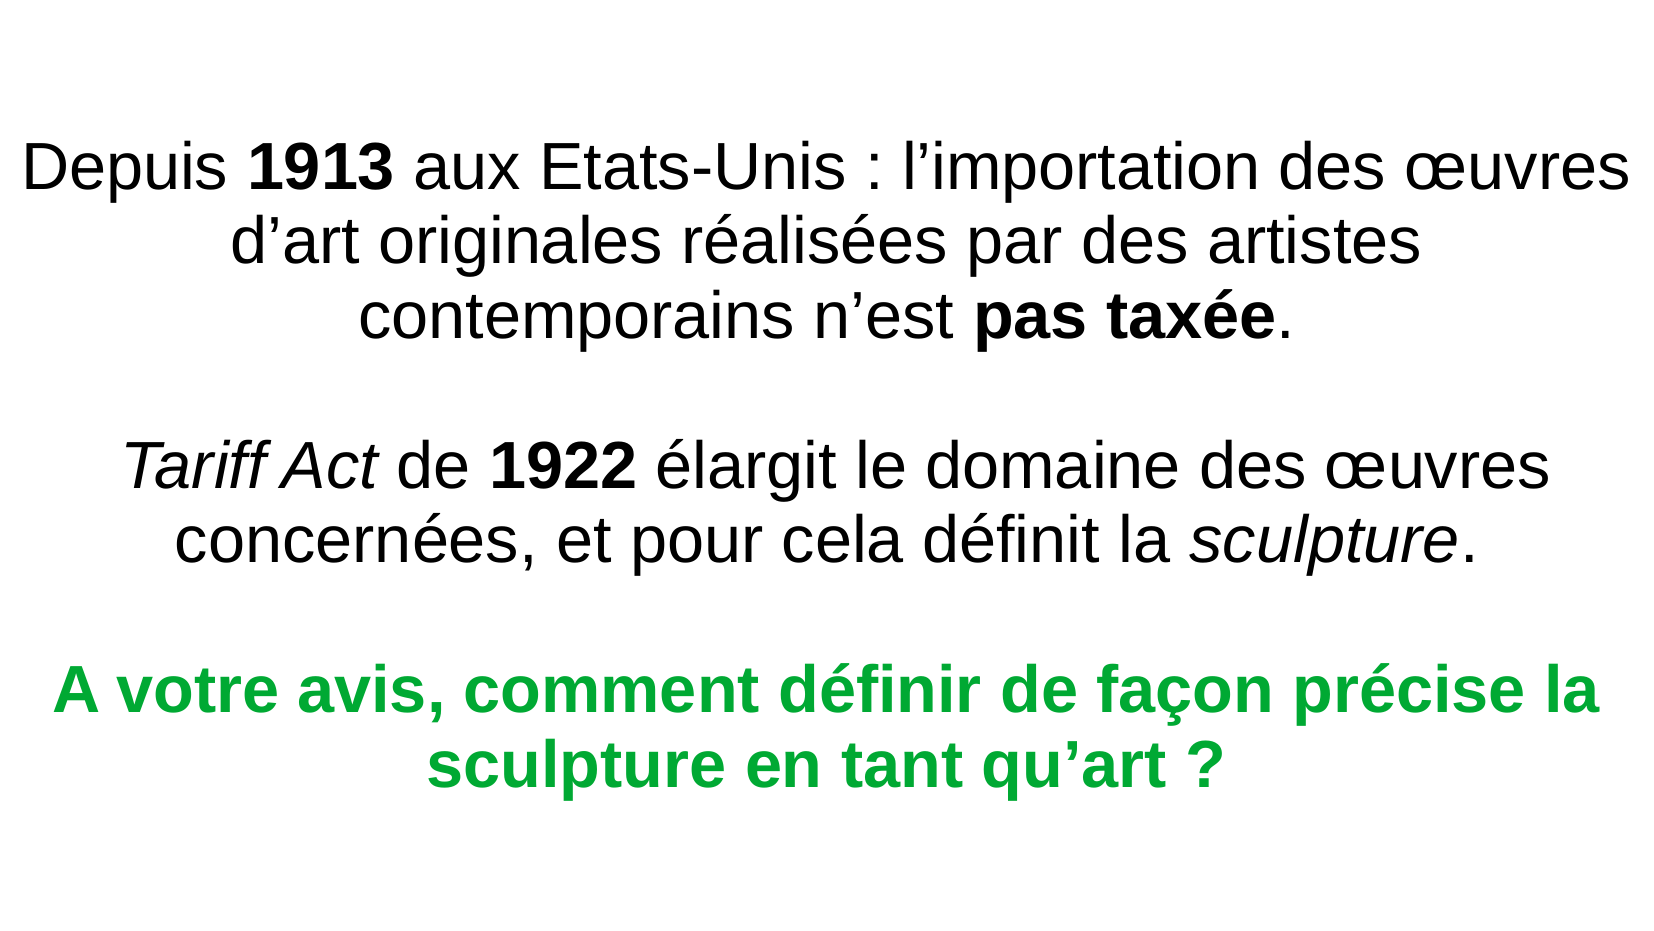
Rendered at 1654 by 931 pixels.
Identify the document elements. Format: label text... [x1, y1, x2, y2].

text_box Depuis 1913 aux Etats-Unis : l’importation des œuvres d’art originales réalisées par des artistes contemporains n’est pas taxée. Tariff Act de 1922 élargit le domaine des œuvres concernées, et pour cela définit la sculpture. A votre avis, comment définir de façon précise la sculpture en tant qu’art ? [0, 0, 1654, 931]
